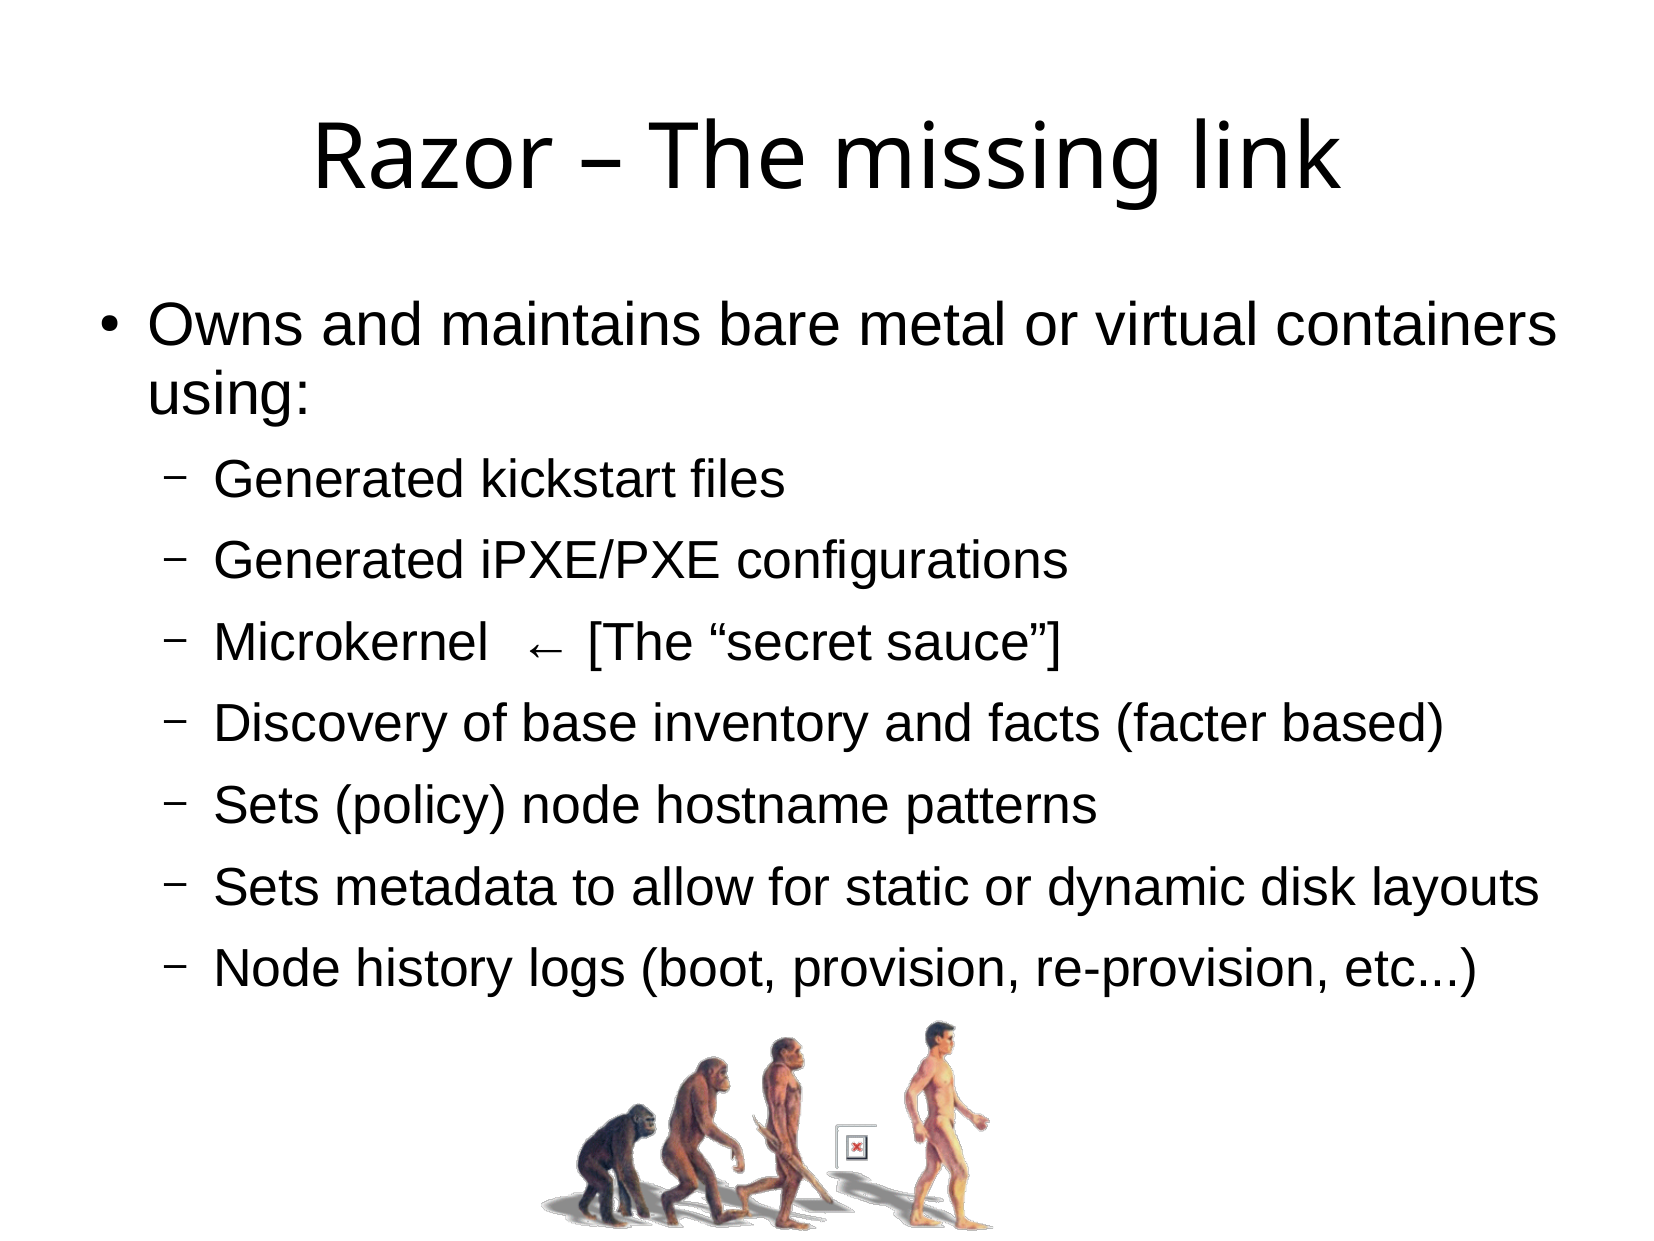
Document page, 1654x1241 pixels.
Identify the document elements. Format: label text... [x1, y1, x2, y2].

picture [540, 1009, 1006, 1241]
list Owns and maintains bare metal or virtual containers using: Generated kickstart files Generated iPXE/PXE configurations Microkernel ← [The “secret sauce”] Discovery of base inventory and facts (facter based) Sets (policy) node hostname patterns Sets metadata to allow for static or dynamic disk layouts Node history logs (boot, provision, re-provision, etc...) [82, 290, 1571, 1010]
title Razor – The missing link [82, 49, 1571, 257]
